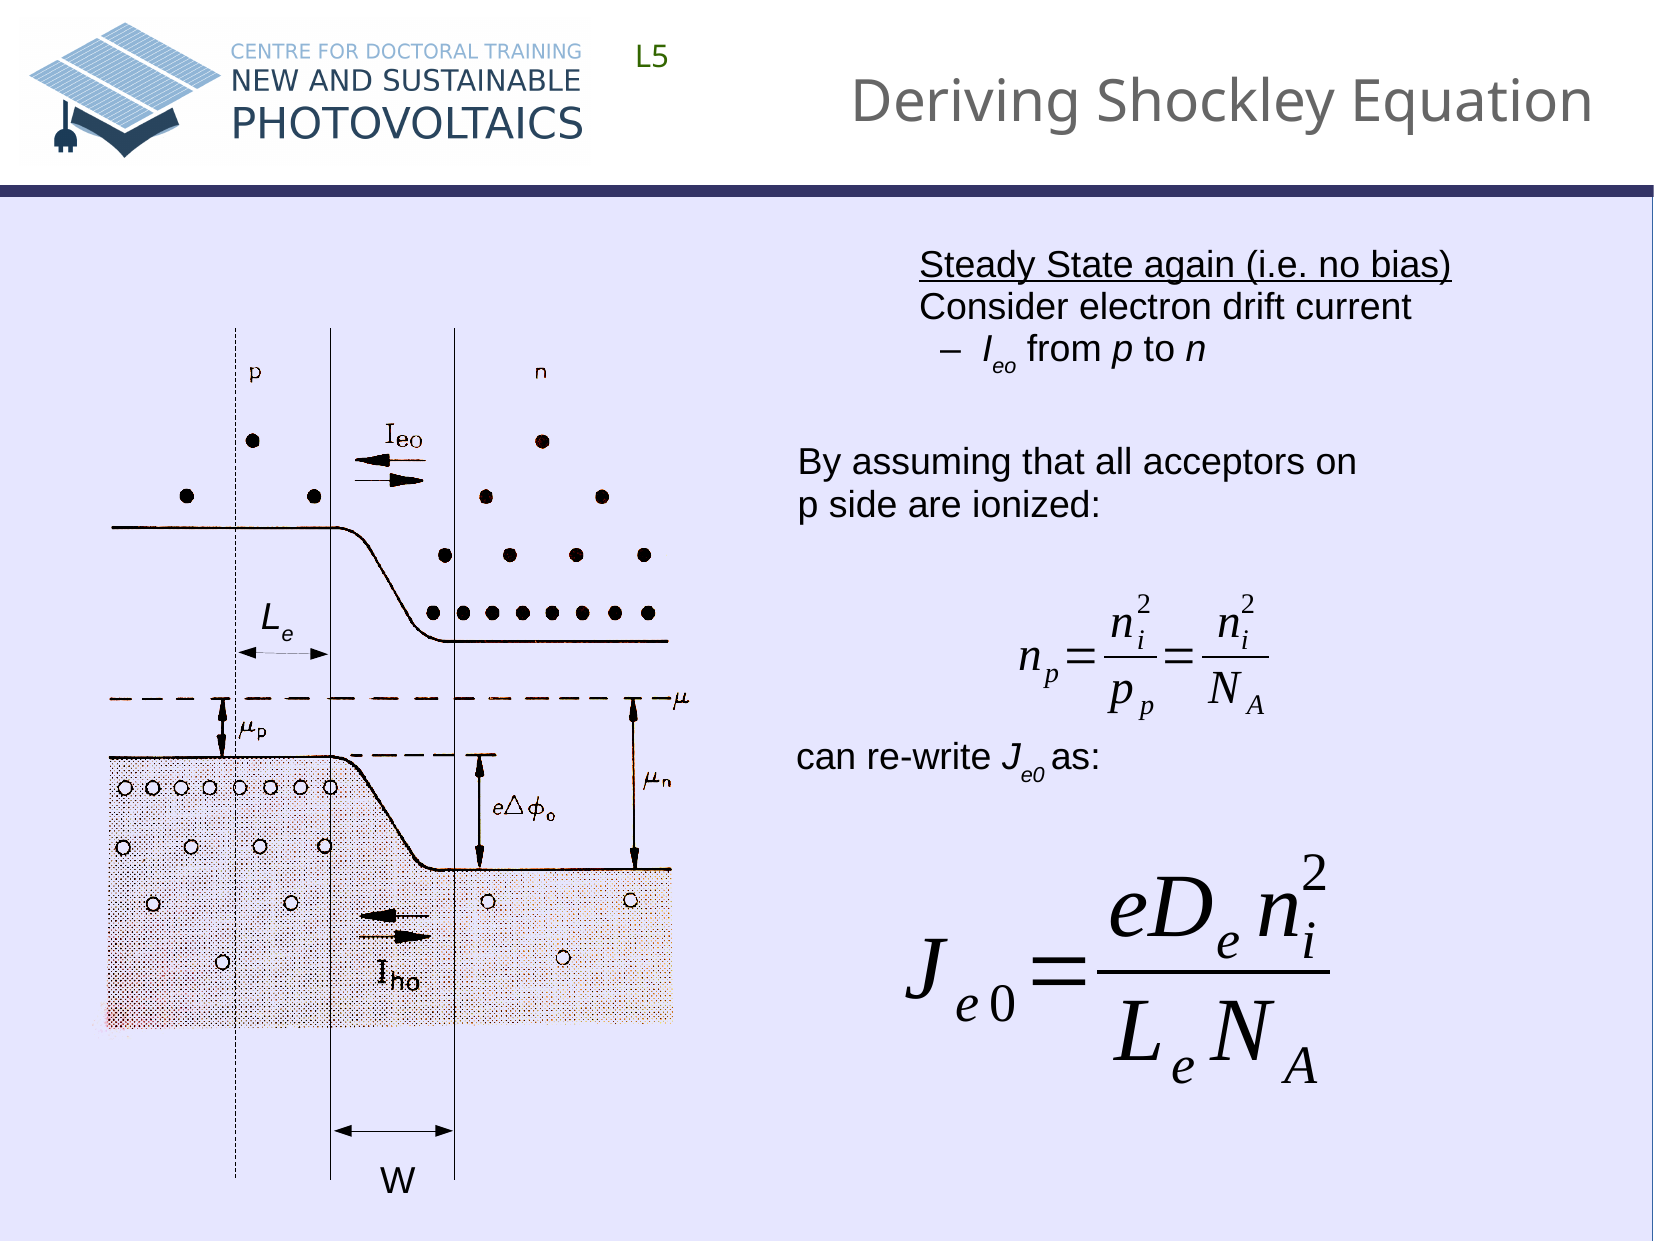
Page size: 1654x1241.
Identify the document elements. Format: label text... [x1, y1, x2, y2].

text_box [0, 197, 1653, 1241]
text_box By assuming that all acceptors on p side are ionized: [783, 433, 1504, 566]
chart [882, 861, 1359, 1097]
picture [455, 333, 698, 1040]
text_box can re-write Je0 as: [781, 728, 1502, 861]
text_box W [365, 1152, 431, 1241]
picture [92, 333, 330, 1040]
text_box Le [246, 587, 309, 680]
picture [331, 333, 454, 1040]
text_box Steady State again (i.e. no bias) Consider electron drift current – Ieo from p to n [904, 236, 1467, 386]
text_box L5 [620, 29, 880, 80]
chart [1006, 587, 1283, 723]
text_box Deriving Shockley Equation [758, 55, 1610, 146]
picture [19, 17, 591, 166]
